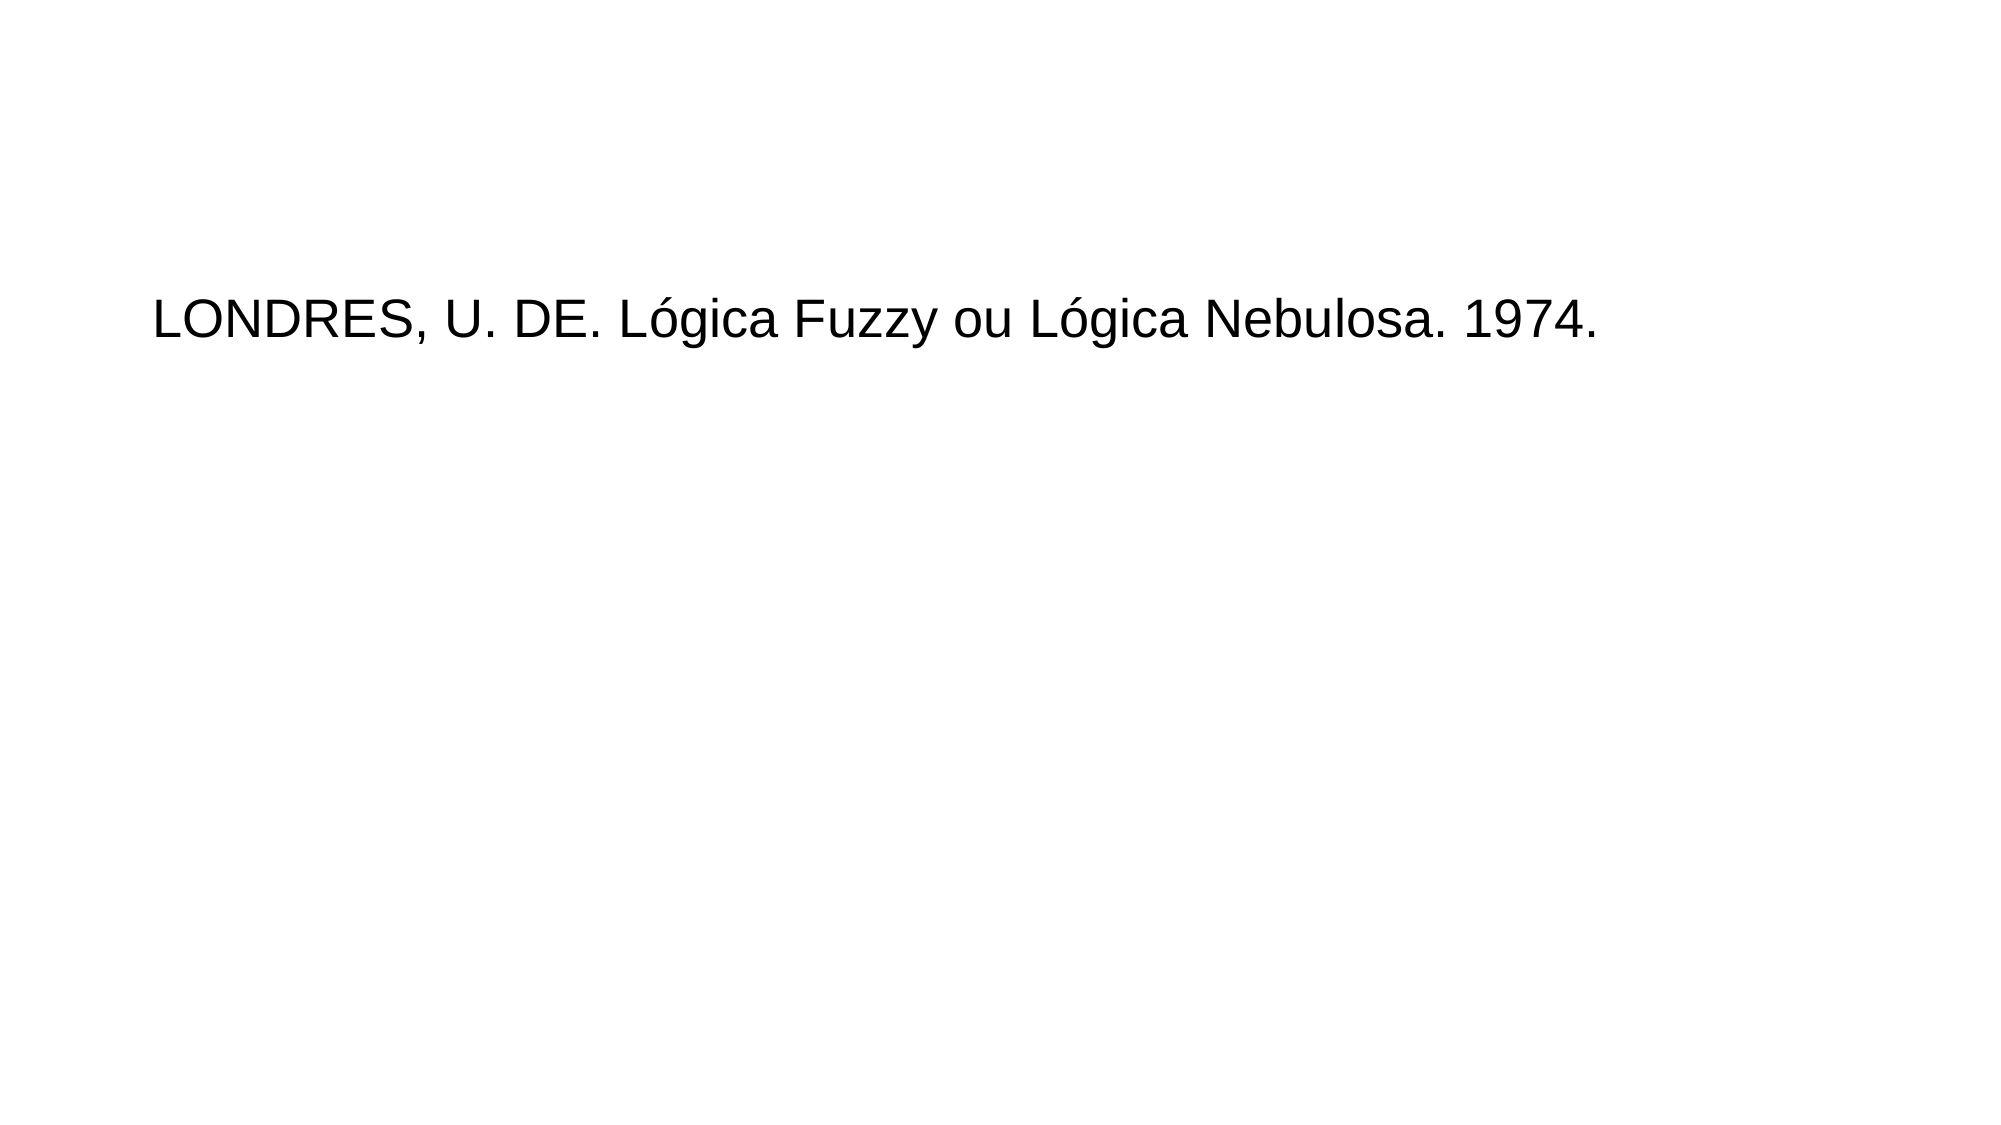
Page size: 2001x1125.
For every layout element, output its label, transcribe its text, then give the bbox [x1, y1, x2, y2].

text_box LONDRES, U. DE. Lógica Fuzzy ou Lógica Nebulosa. 1974. [137, 276, 1863, 1014]
